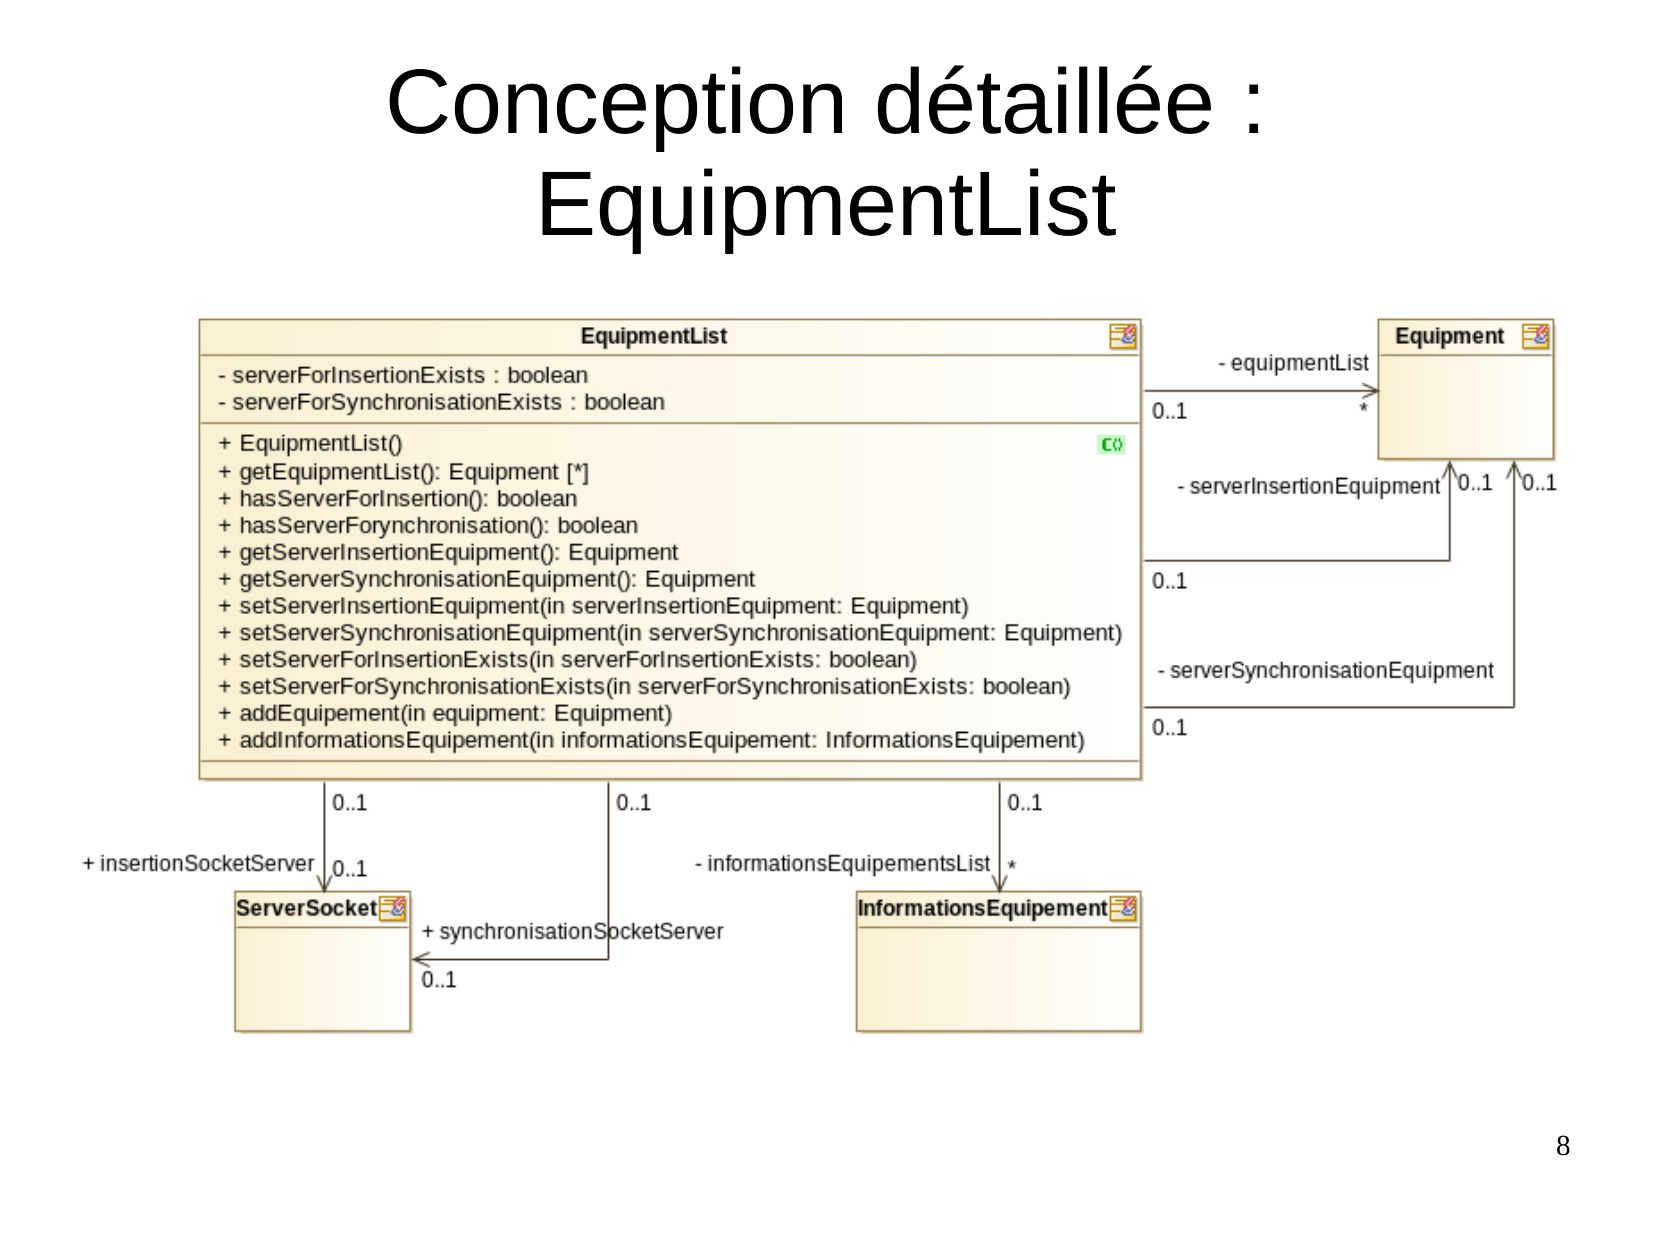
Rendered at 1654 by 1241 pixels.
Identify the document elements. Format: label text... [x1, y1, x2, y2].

picture [47, 301, 1594, 1052]
title Conception détaillée : EquipmentList [82, 49, 1571, 257]
